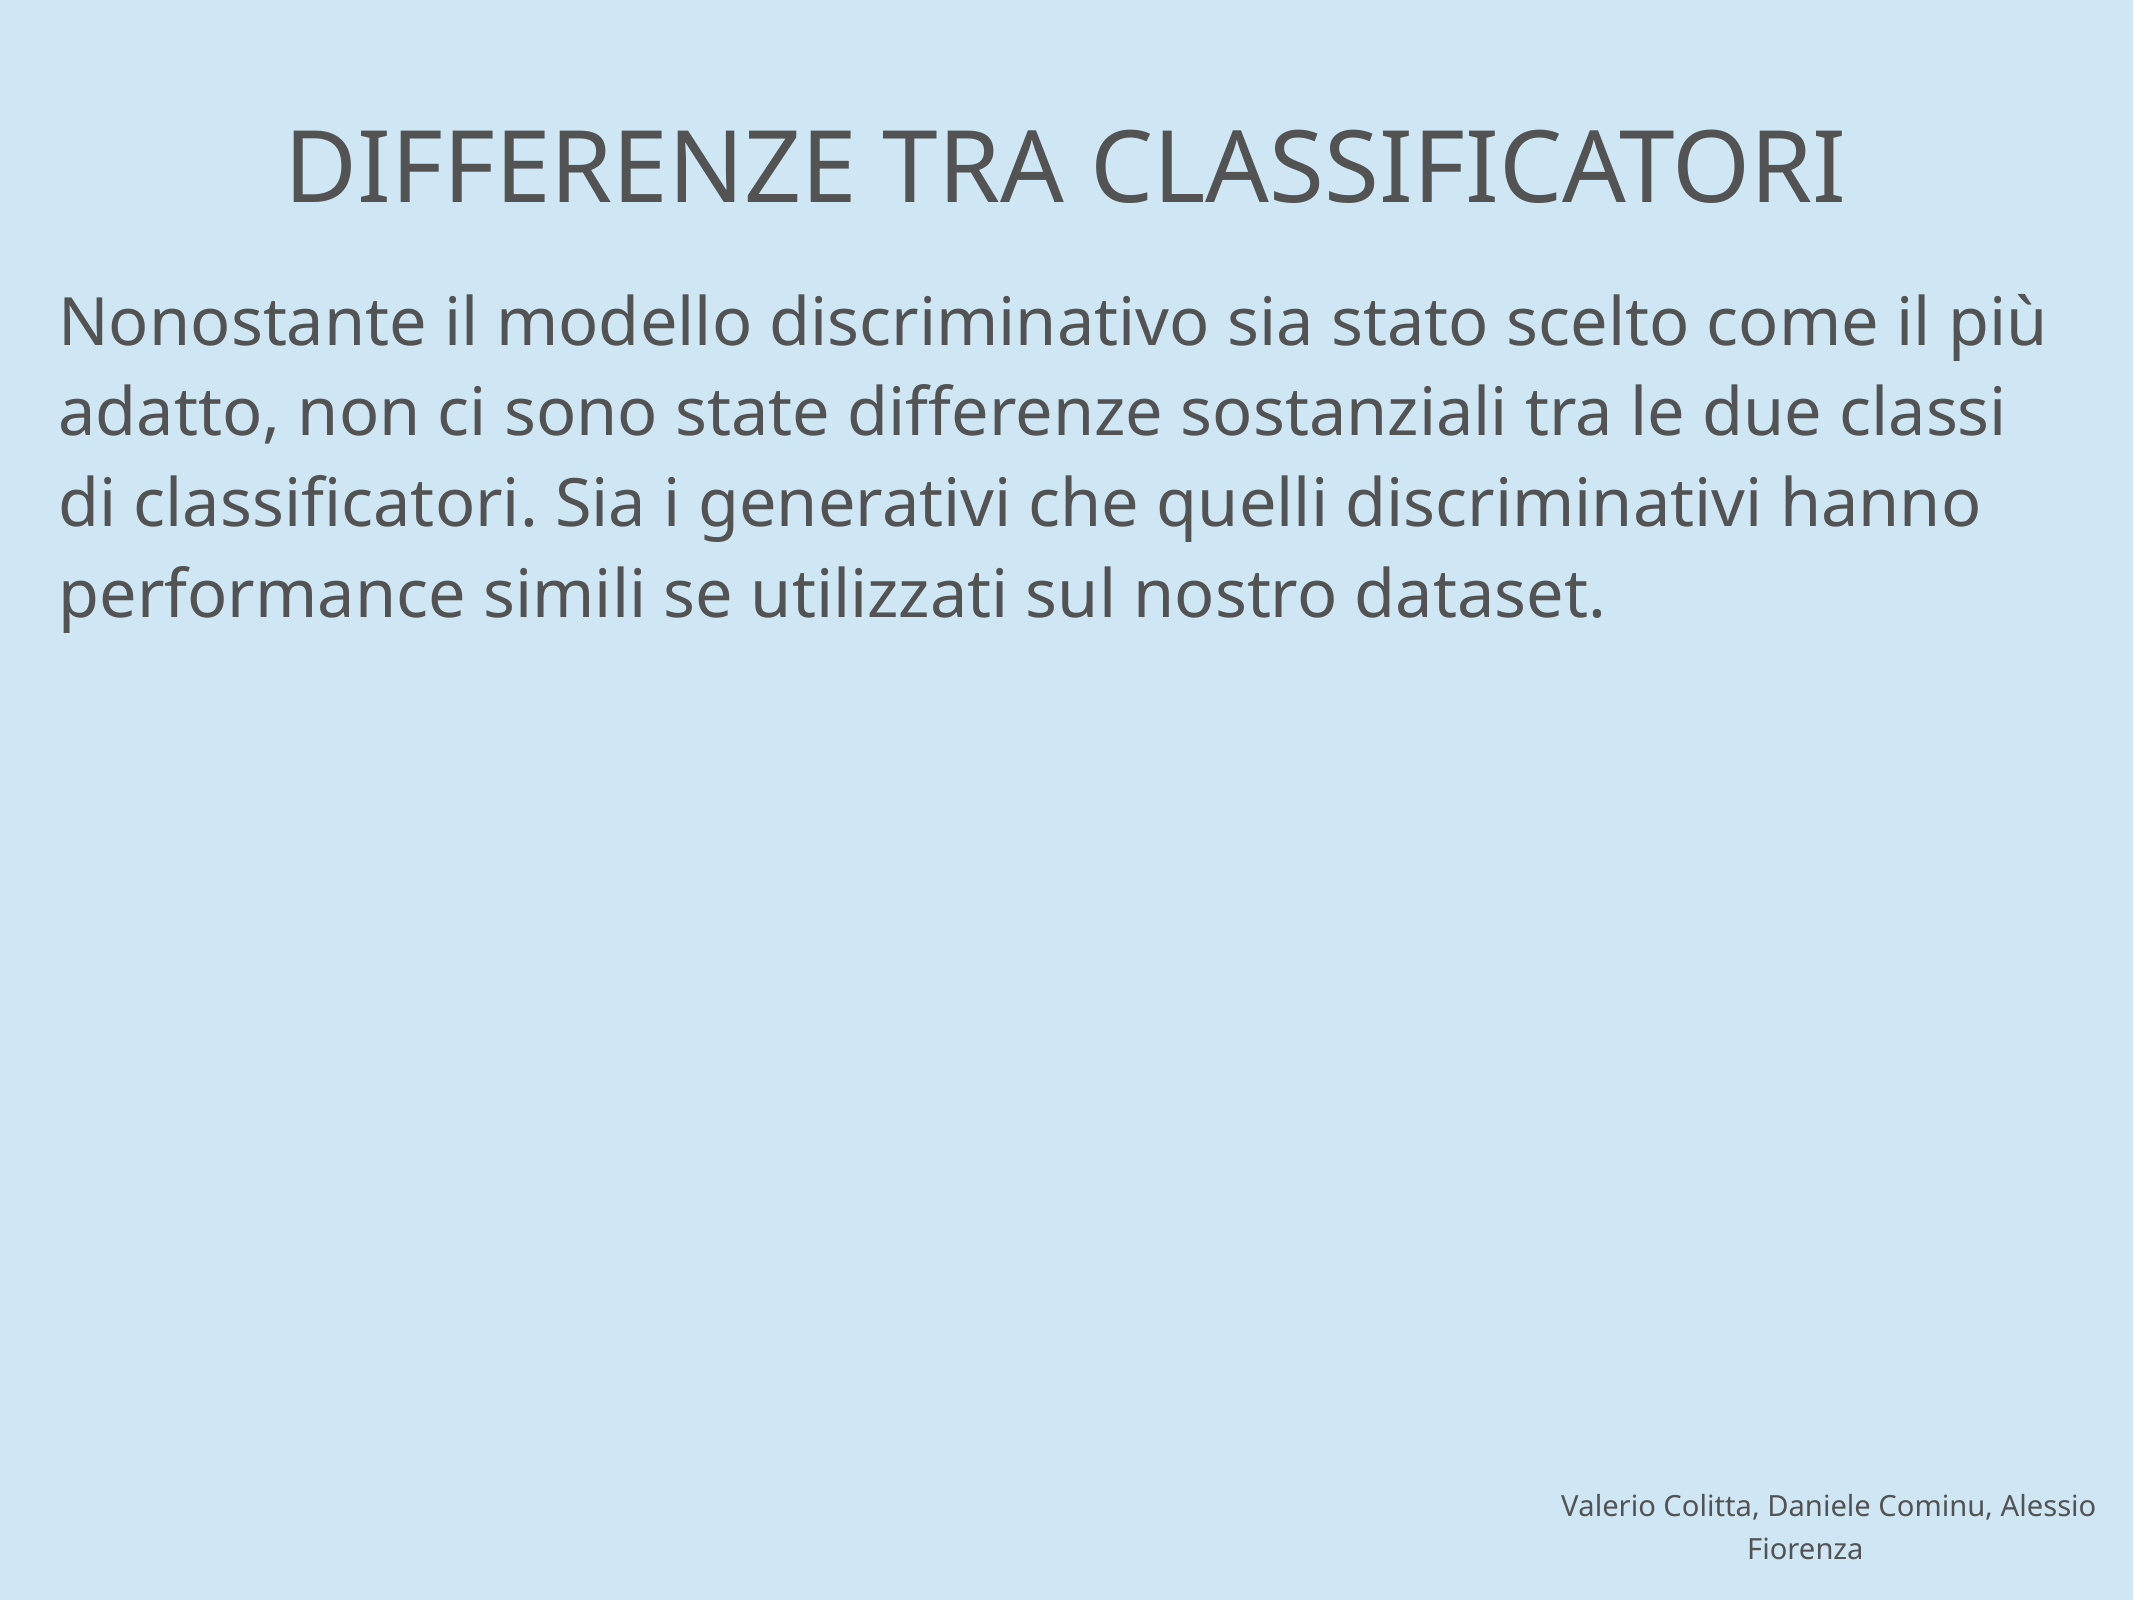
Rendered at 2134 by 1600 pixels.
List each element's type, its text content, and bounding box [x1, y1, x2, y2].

subtitle Nonostante il modello discriminativo sia stato scelto come il più adatto, non ci sono state differenze sostanziali tra le due classi di classificatori. Sia i generativi che quelli discriminativi hanno performance simili se utilizzati sul nostro dataset. [58, 12, 2075, 898]
text_box Valerio Colitta, Daniele Cominu, Alessio Fiorenza [1467, 1496, 2134, 1558]
